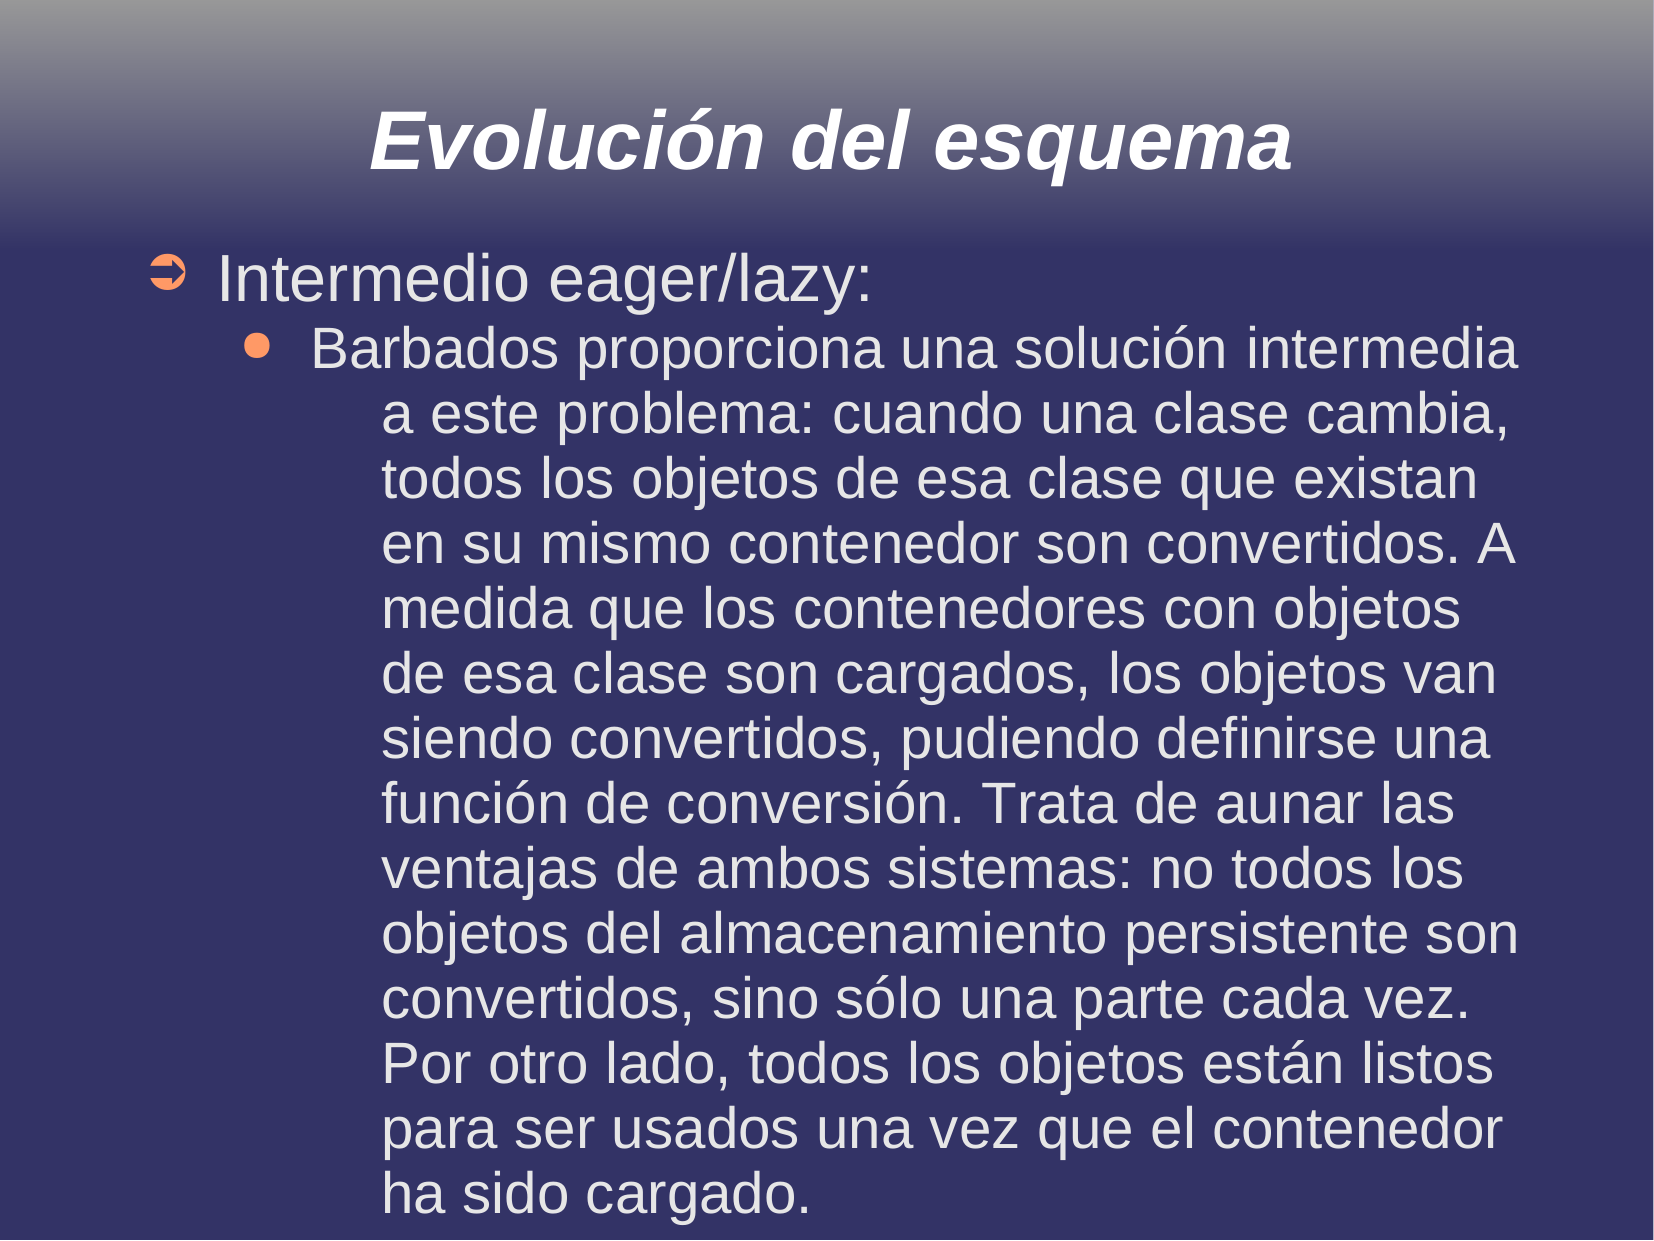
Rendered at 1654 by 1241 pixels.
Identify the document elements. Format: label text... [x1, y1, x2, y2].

list Intermedio eager/lazy: Barbados proporciona una solución intermedia a este problema: cuando una clase cambia, todos los objetos de esa clase que existan en su mismo contenedor son convertidos. A medida que los contenedores con objetos de esa clase son cargados, los objetos van siendo convertidos, pudiendo definirse una función de conversión. Trata de aunar las ventajas de ambos sistemas: no todos los objetos del almacenamiento persistente son convertidos, sino sólo una parte cada vez. Por otro lado, todos los objetos están listos para ser usados una vez que el contenedor ha sido cargado. [121, 241, 1534, 1206]
title Evolución del esquema [125, 36, 1539, 245]
